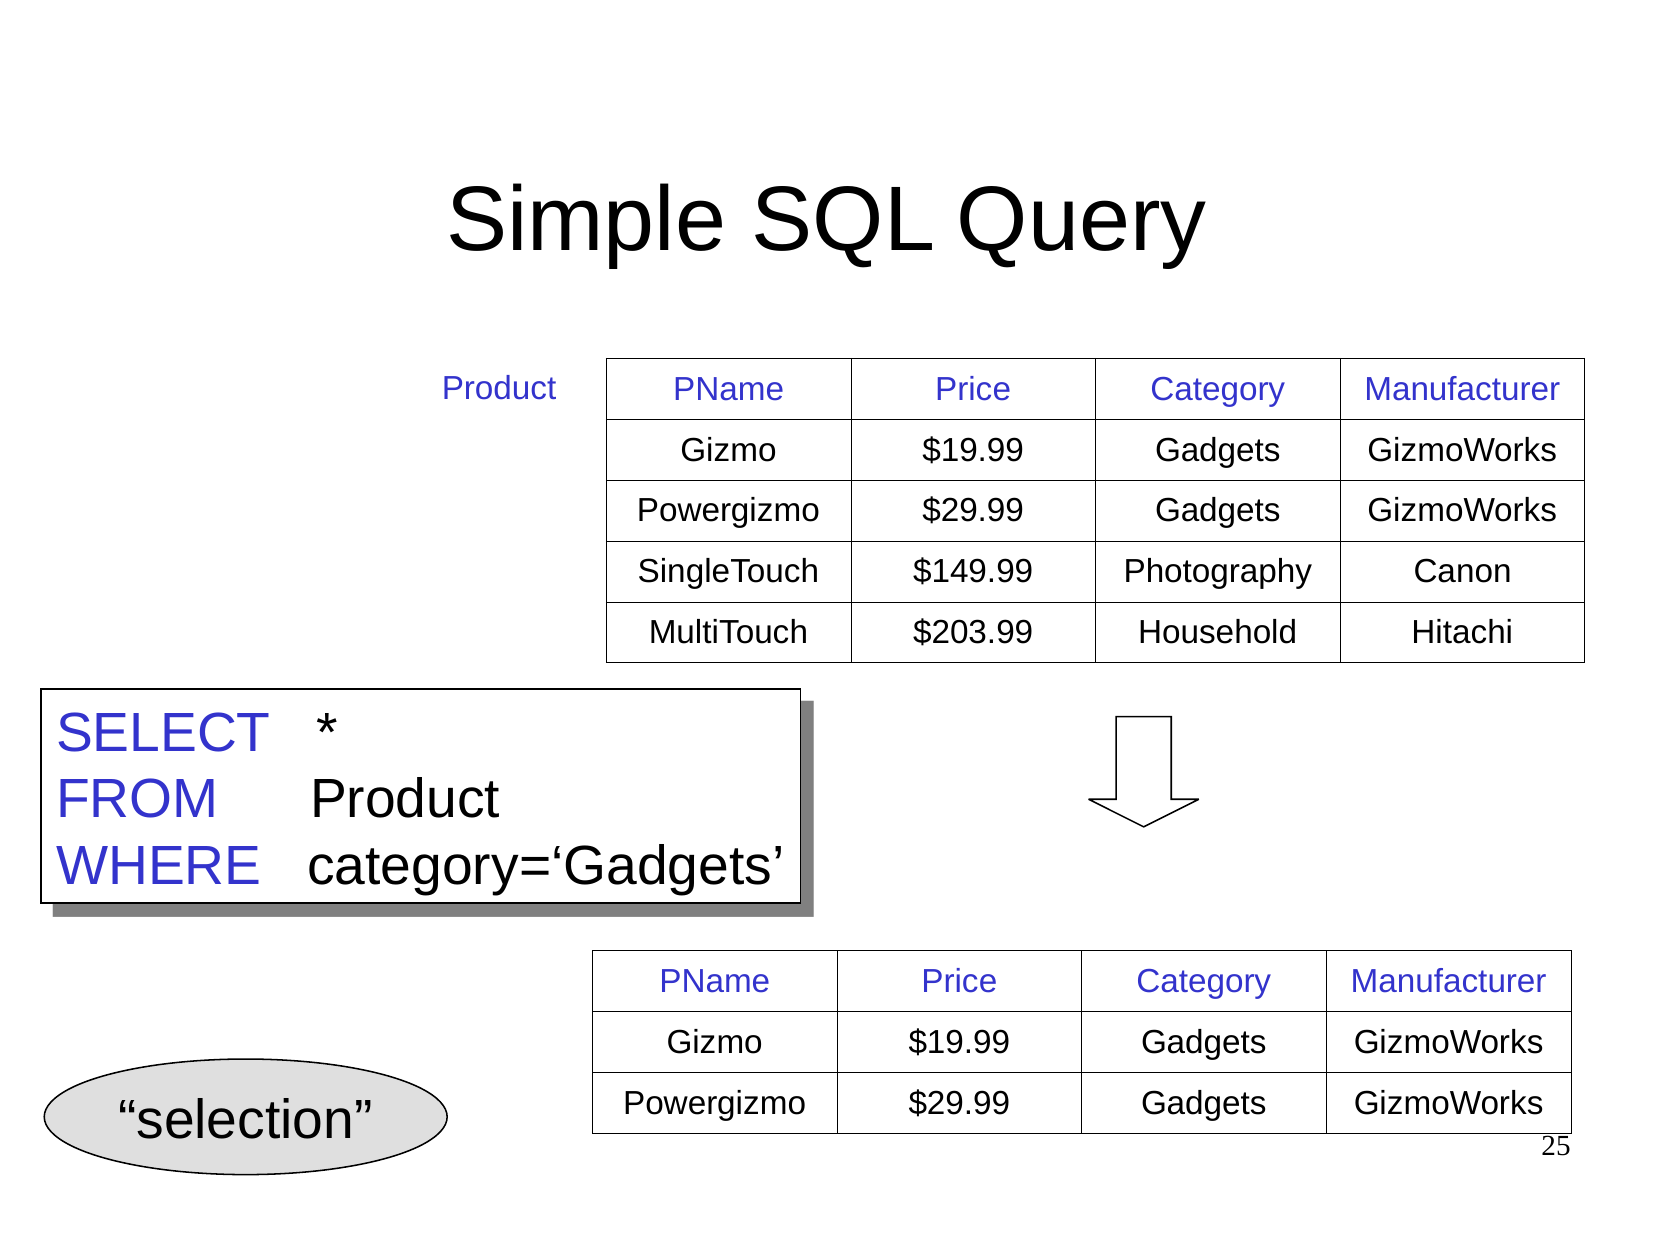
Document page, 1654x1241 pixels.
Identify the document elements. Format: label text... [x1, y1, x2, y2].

table_cell SingleTouch [607, 542, 851, 602]
table_cell Photography [1096, 542, 1340, 602]
table_header Manufacturer [1327, 951, 1571, 1011]
table_header Manufacturer [1341, 359, 1584, 419]
table_cell Gizmo [593, 1012, 837, 1072]
table_cell GizmoWorks [1341, 481, 1584, 541]
table_cell GizmoWorks [1327, 1073, 1571, 1133]
table_cell Gadgets [1082, 1073, 1326, 1133]
table_cell $19.99 [838, 1012, 1081, 1072]
table_cell Powergizmo [607, 481, 851, 541]
table_cell GizmoWorks [1327, 1012, 1571, 1072]
table_cell Household [1096, 603, 1340, 662]
table_cell Gadgets [1096, 420, 1340, 480]
table_cell MultiTouch [607, 603, 851, 662]
table_cell Gizmo [607, 420, 851, 480]
title Simple SQL Query [124, 110, 1530, 317]
table_header Price [838, 951, 1081, 1011]
text_box SELECT * FROM Product WHERE category=‘Gadgets’ [41, 688, 801, 904]
table_header PName [607, 359, 851, 419]
table_cell $149.99 [852, 542, 1095, 602]
table_cell Canon [1341, 542, 1584, 602]
table_cell $203.99 [852, 603, 1095, 662]
table_cell $29.99 [852, 481, 1095, 541]
table_cell Gadgets [1096, 481, 1340, 541]
table_header Category [1082, 951, 1326, 1011]
table_header PName [593, 951, 837, 1011]
table_header Price [852, 359, 1095, 419]
table_cell GizmoWorks [1341, 420, 1584, 480]
text_box Product [427, 358, 572, 414]
table_cell Gadgets [1082, 1012, 1326, 1072]
table_cell $19.99 [852, 420, 1095, 480]
table_cell Powergizmo [593, 1073, 837, 1133]
table_cell Hitachi [1341, 603, 1584, 662]
table_header Category [1096, 359, 1340, 419]
table_cell $29.99 [838, 1073, 1081, 1133]
text_box “selection” [44, 1059, 448, 1175]
